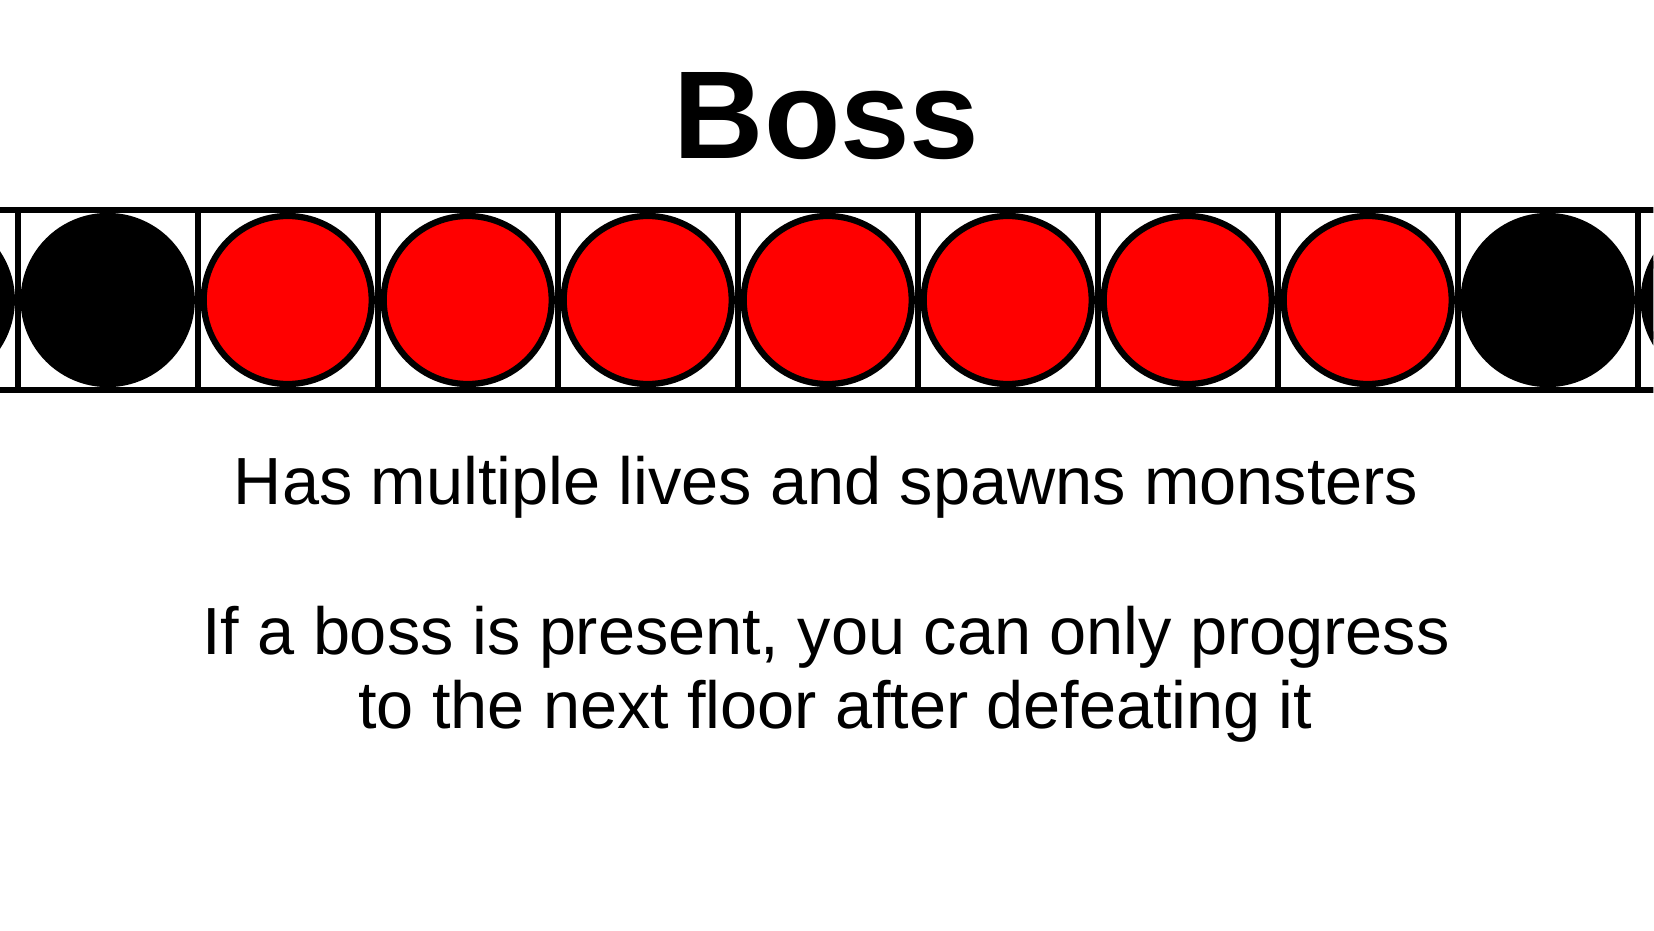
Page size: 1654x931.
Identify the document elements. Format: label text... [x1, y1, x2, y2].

title Boss [82, 37, 1571, 193]
text_box [0, 210, 1654, 391]
subtitle Has multiple lives and spawns monsters If a boss is present, you can only progress to the next floor after defeating it [82, 391, 1571, 864]
